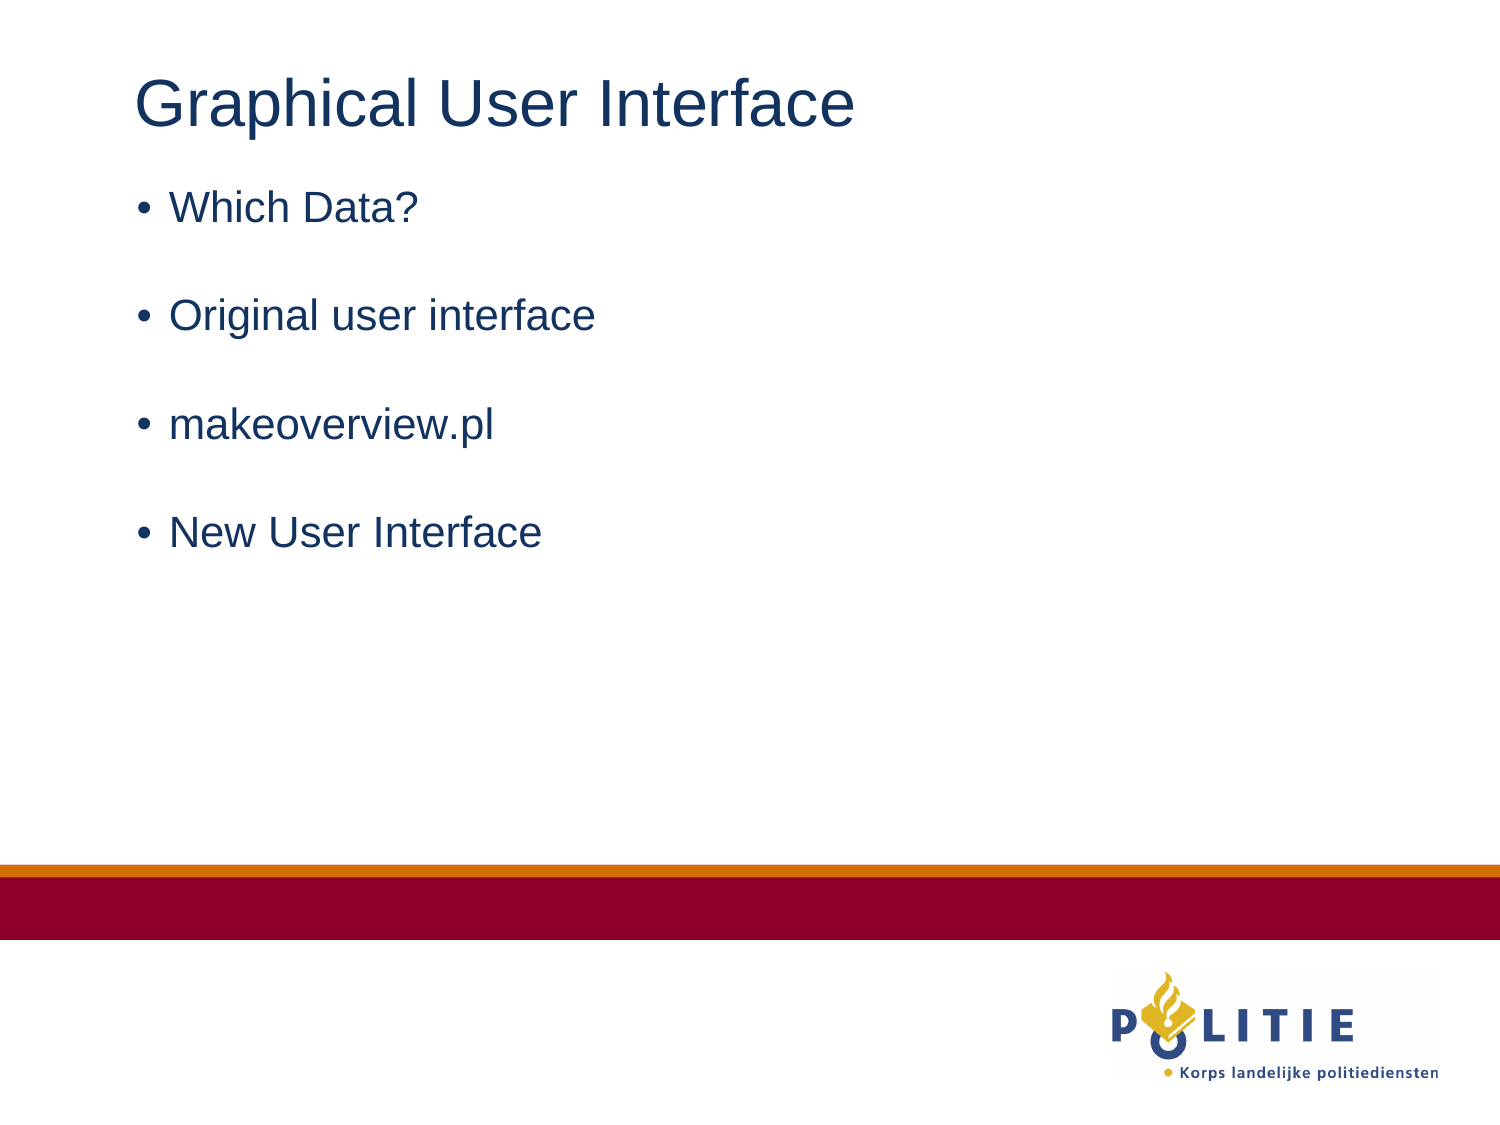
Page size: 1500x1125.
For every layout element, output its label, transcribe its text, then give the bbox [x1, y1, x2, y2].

title Graphical User Interface [119, 46, 1351, 160]
picture [1112, 966, 1438, 1081]
list Which Data? Original user interface makeoverview.pl New User Interface [121, 174, 1351, 826]
